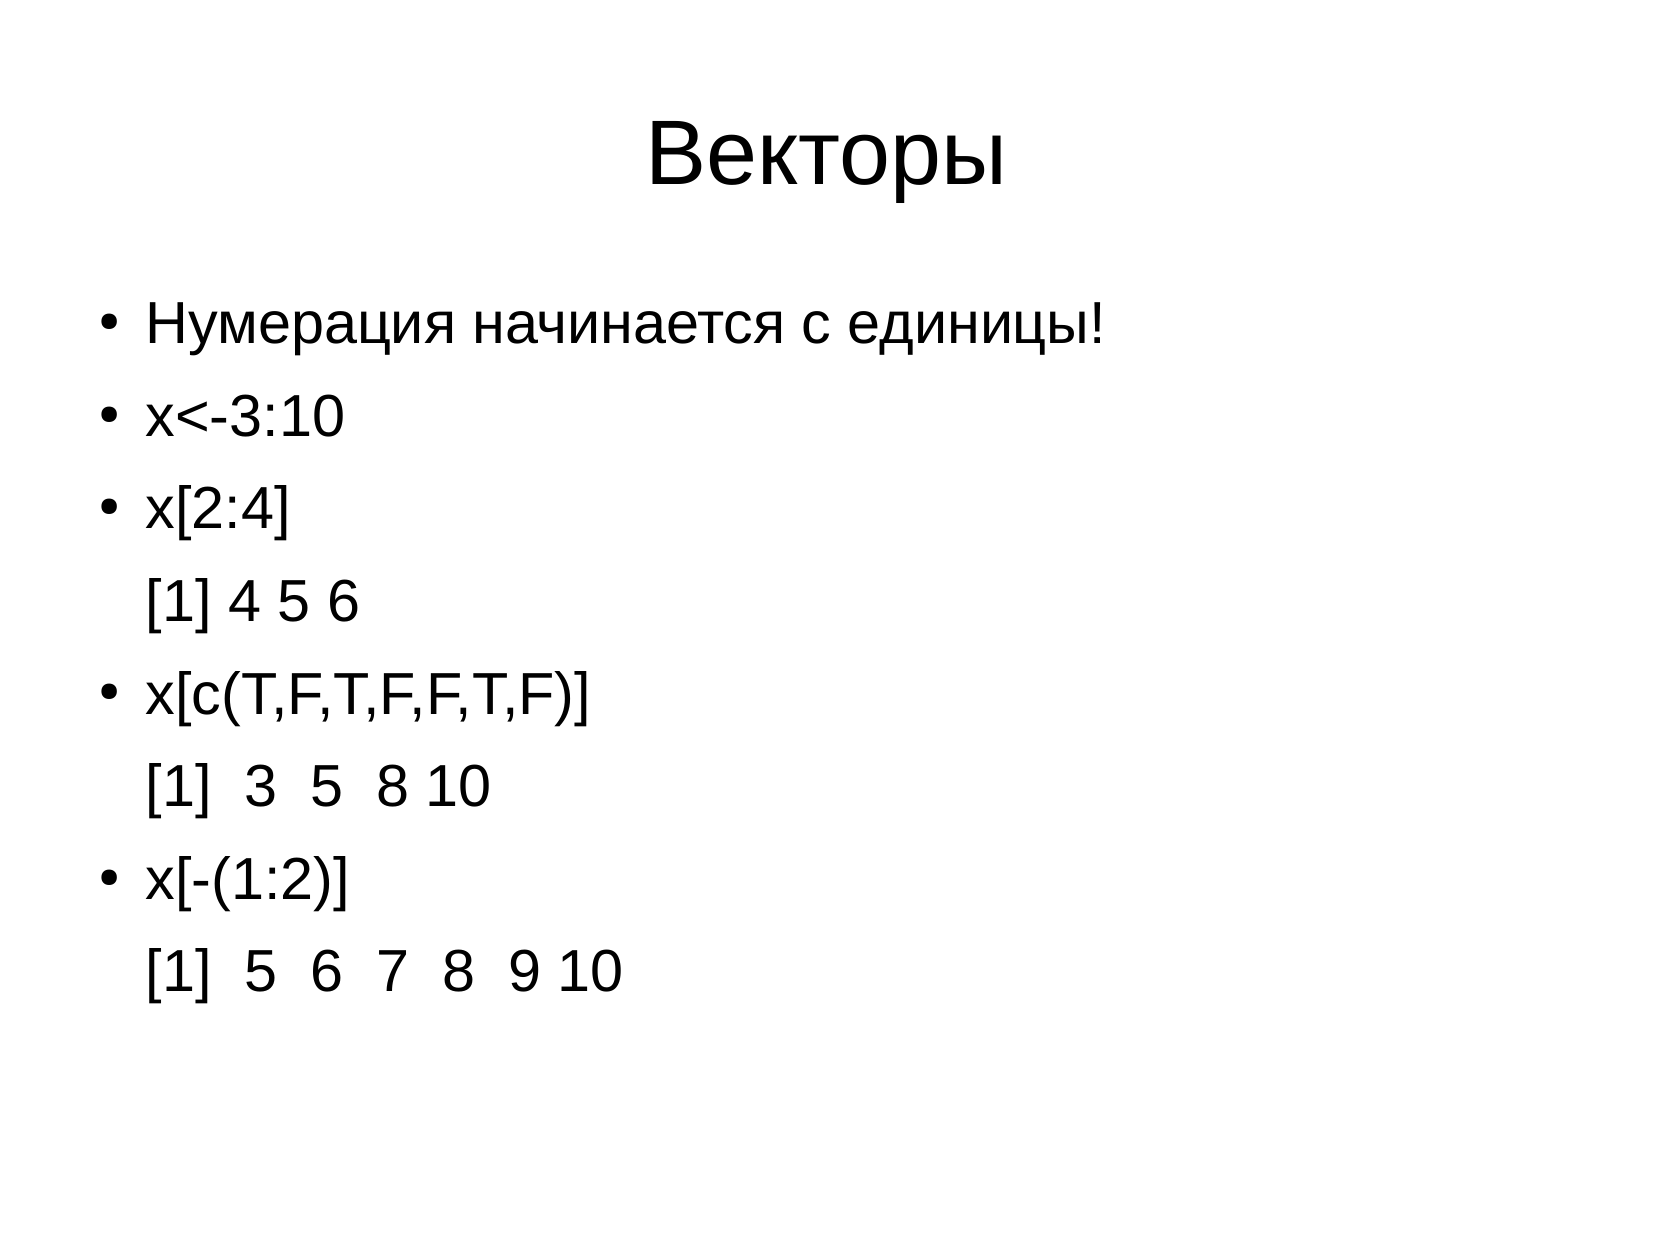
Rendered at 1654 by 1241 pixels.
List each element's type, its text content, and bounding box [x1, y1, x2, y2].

list Нумерация начинается с единицы! x<-3:10 x[2:4] [1] 4 5 6 x[c(T,F,T,F,F,T,F)] [1] 3 5 8 10 x[-(1:2)] [1] 5 6 7 8 9 10 [82, 290, 1538, 1010]
title Векторы [82, 49, 1571, 257]
